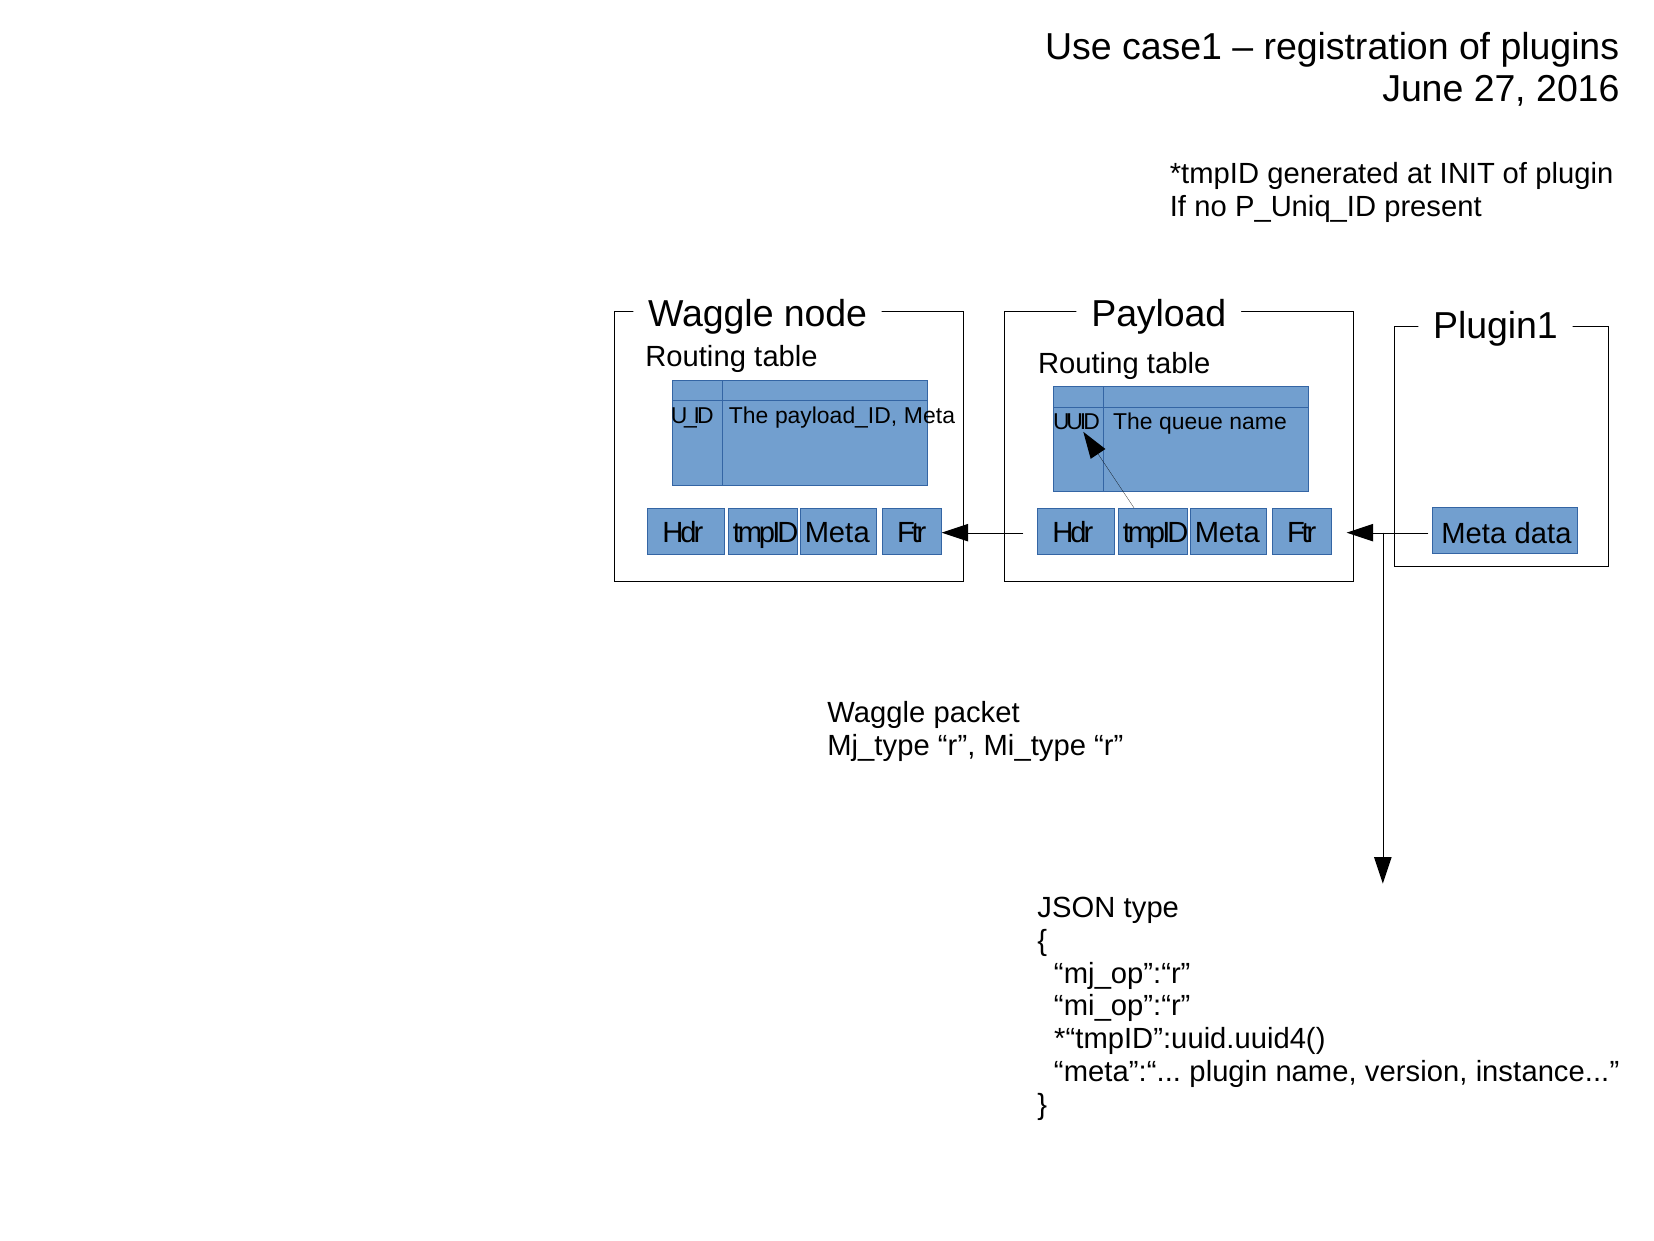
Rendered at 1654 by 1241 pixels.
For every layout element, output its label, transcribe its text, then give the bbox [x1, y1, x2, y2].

text_box The payload_ID, Meta [729, 395, 971, 453]
text_box Use case1 – registration of plugins June 27, 2016 [1030, 18, 1635, 118]
text_box Plugin1 [1418, 296, 1573, 354]
text_box Hdr [1037, 508, 1108, 566]
text_box Hdr [647, 508, 718, 566]
text_box Waggle packet Mj_type “r”, Mi_type “r” [812, 688, 1139, 770]
text_box [614, 311, 964, 582]
text_box tmpID [718, 508, 814, 566]
text_box Routing table [1023, 339, 1226, 387]
text_box Meta [1204, 508, 1272, 566]
text_box Meta [814, 508, 882, 566]
text_box Meta data [1426, 509, 1587, 566]
text_box Ftr [882, 508, 942, 566]
text_box Payload [1076, 285, 1242, 342]
text_box tmpID [1108, 508, 1204, 566]
text_box JSON type { “mj_op”:“r” “mi_op”:“r” *“tmpID”:uuid.uuid4() “meta”:“... plugin name, version, instance...” } [1022, 883, 1636, 1128]
text_box Ftr [1272, 508, 1332, 566]
text_box [1394, 326, 1609, 567]
text_box UUID [1038, 401, 1115, 459]
text_box Routing table [630, 332, 833, 381]
text_box Waggle node [633, 285, 882, 342]
text_box U_ID [656, 395, 729, 453]
text_box [1004, 311, 1354, 582]
text_box *tmpID generated at INIT of plugin If no P_Uniq_ID present [1155, 150, 1630, 231]
text_box The queue name [1115, 401, 1302, 443]
